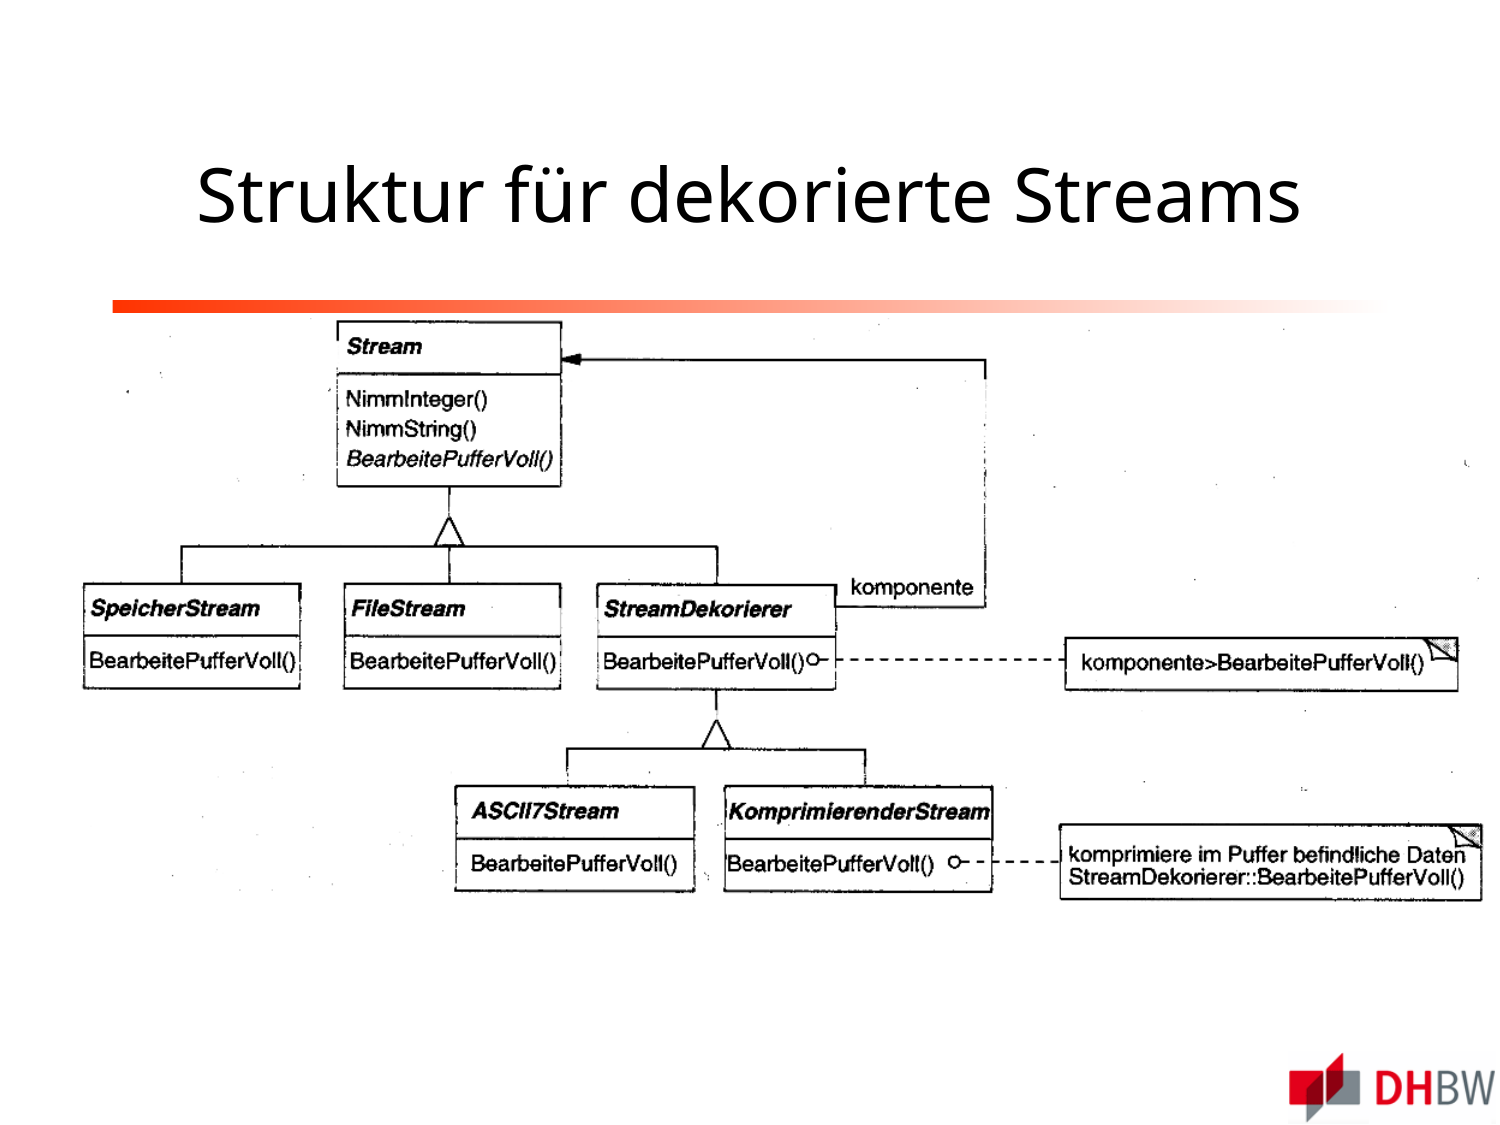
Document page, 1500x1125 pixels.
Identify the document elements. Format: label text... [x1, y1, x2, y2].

picture [1288, 1051, 1496, 1124]
title Struktur für dekorierte Streams [112, 80, 1388, 308]
picture [76, 318, 1485, 910]
